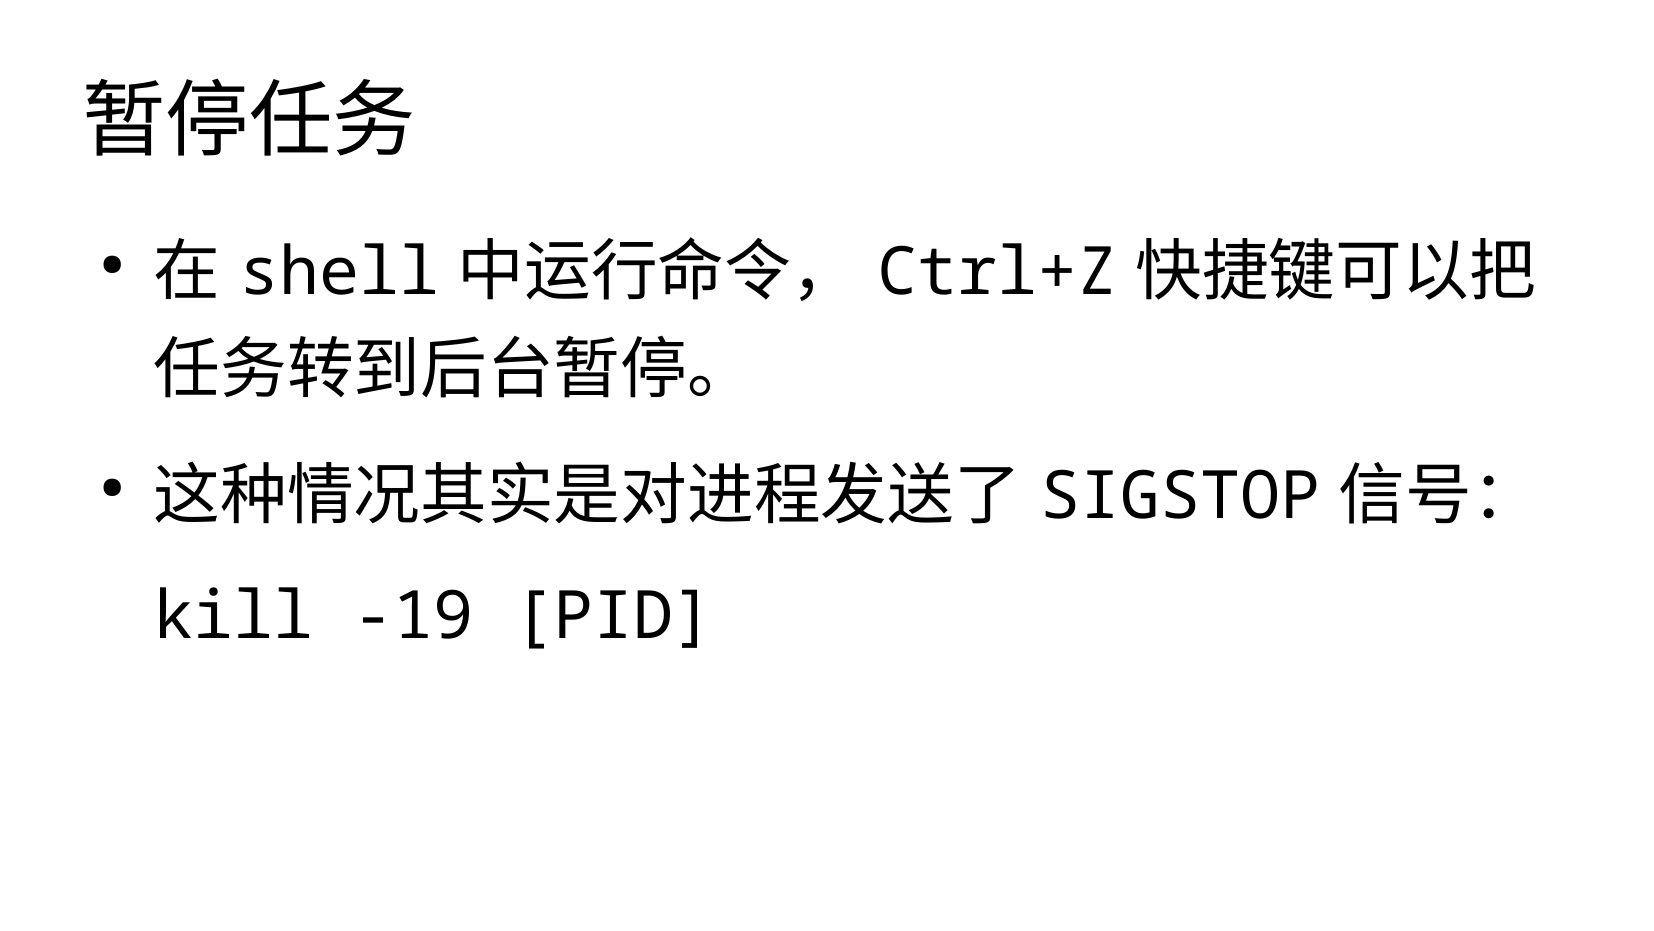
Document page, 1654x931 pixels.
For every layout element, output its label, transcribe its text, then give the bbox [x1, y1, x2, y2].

list 在shell中运行命令，Ctrl+Z快捷键可以把任务转到后台暂停。 这种情况其实是对进程发送了SIGSTOP信号： kill -19 [PID] [82, 217, 1571, 758]
title 暂停任务 [82, 37, 1571, 189]
